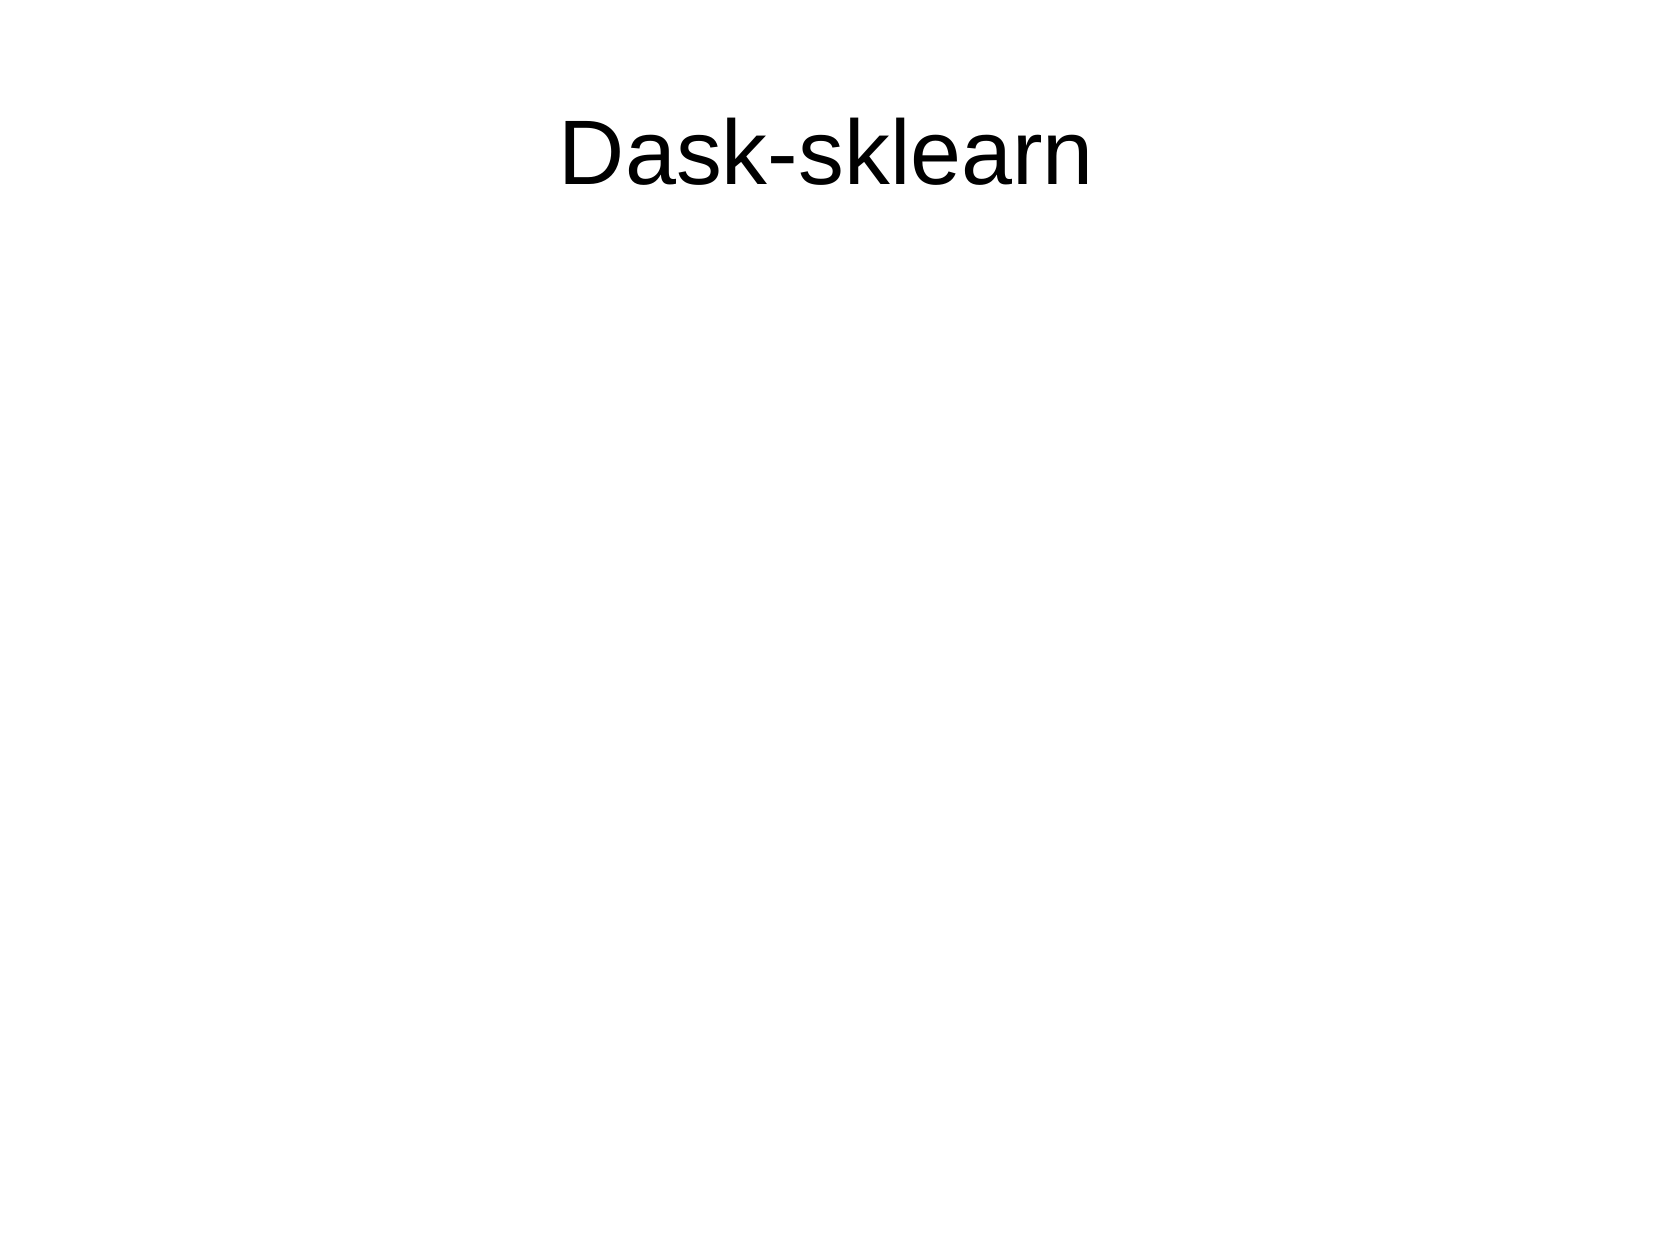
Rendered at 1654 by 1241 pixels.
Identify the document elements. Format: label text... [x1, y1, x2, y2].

title Dask-sklearn [82, 49, 1571, 257]
